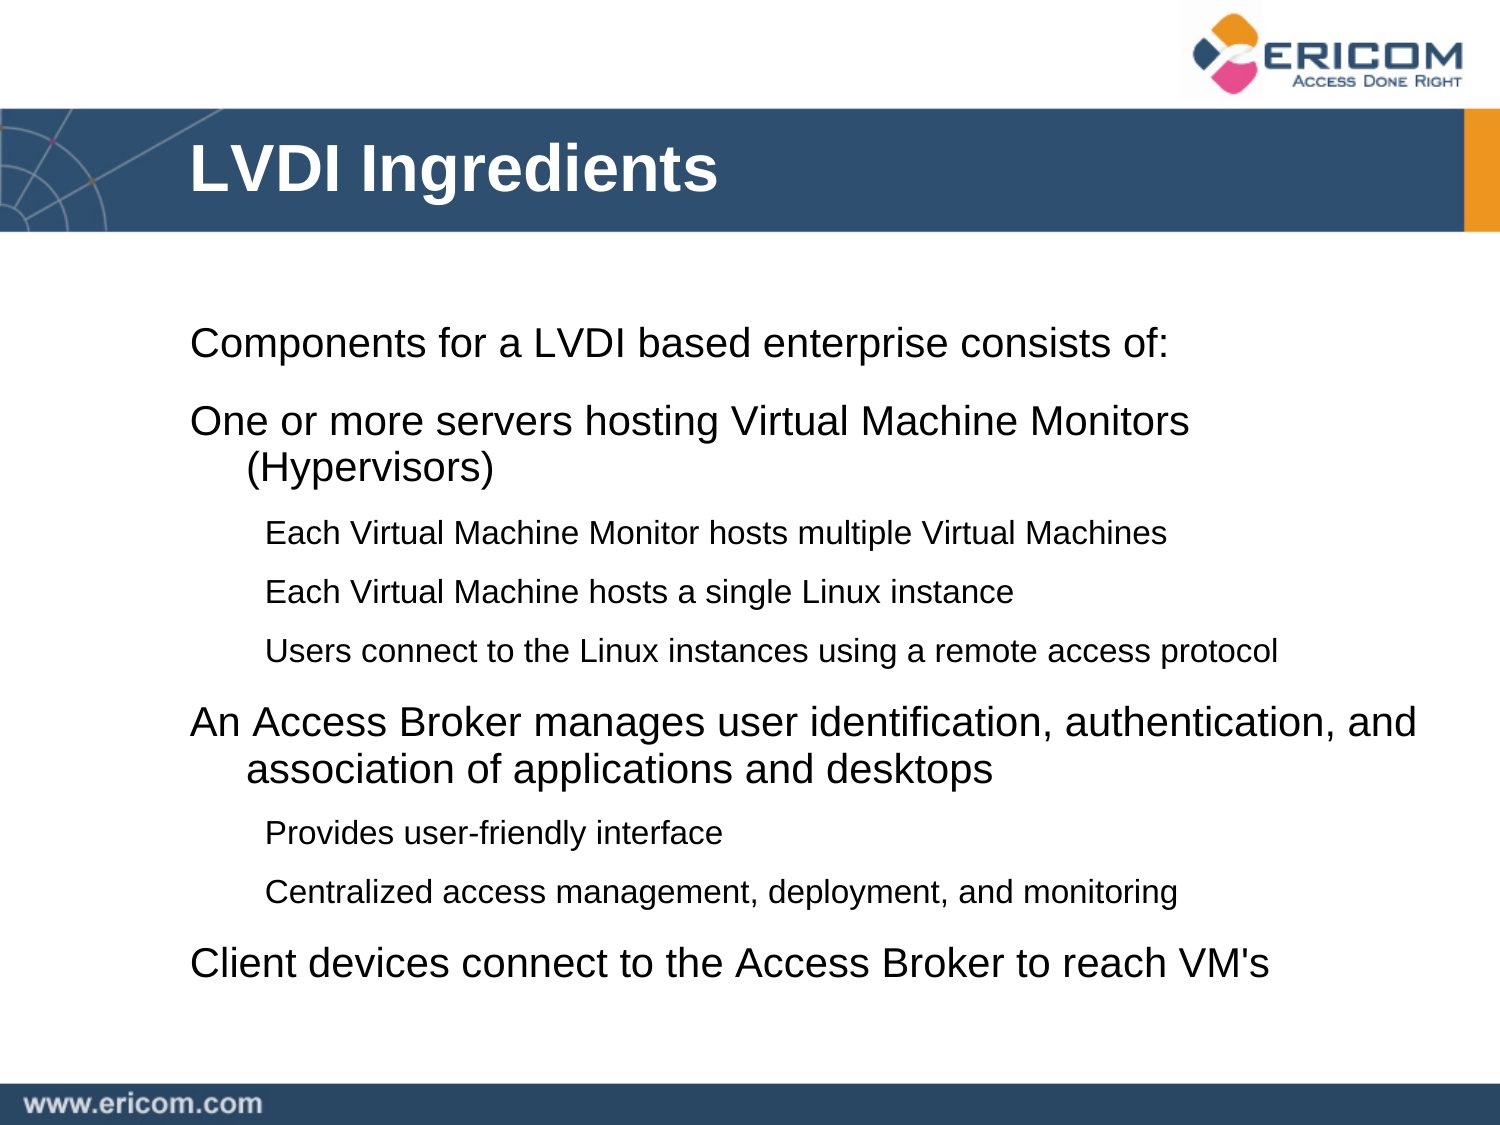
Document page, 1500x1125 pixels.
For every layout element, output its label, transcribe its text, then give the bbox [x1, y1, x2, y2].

title LVDI Ingredients [174, 74, 1438, 263]
picture [0, 0, 1500, 1125]
list Components for a LVDI based enterprise consists of: One or more servers hosting Virtual Machine Monitors (Hypervisors) Each Virtual Machine Monitor hosts multiple Virtual Machines Each Virtual Machine hosts a single Linux instance Users connect to the Linux instances using a remote access protocol An Access Broker manages user identification, authentication, and association of applications and desktops Provides user-friendly interface Centralized access management, deployment, and monitoring Client devices connect to the Access Broker to reach VM's [174, 312, 1438, 995]
